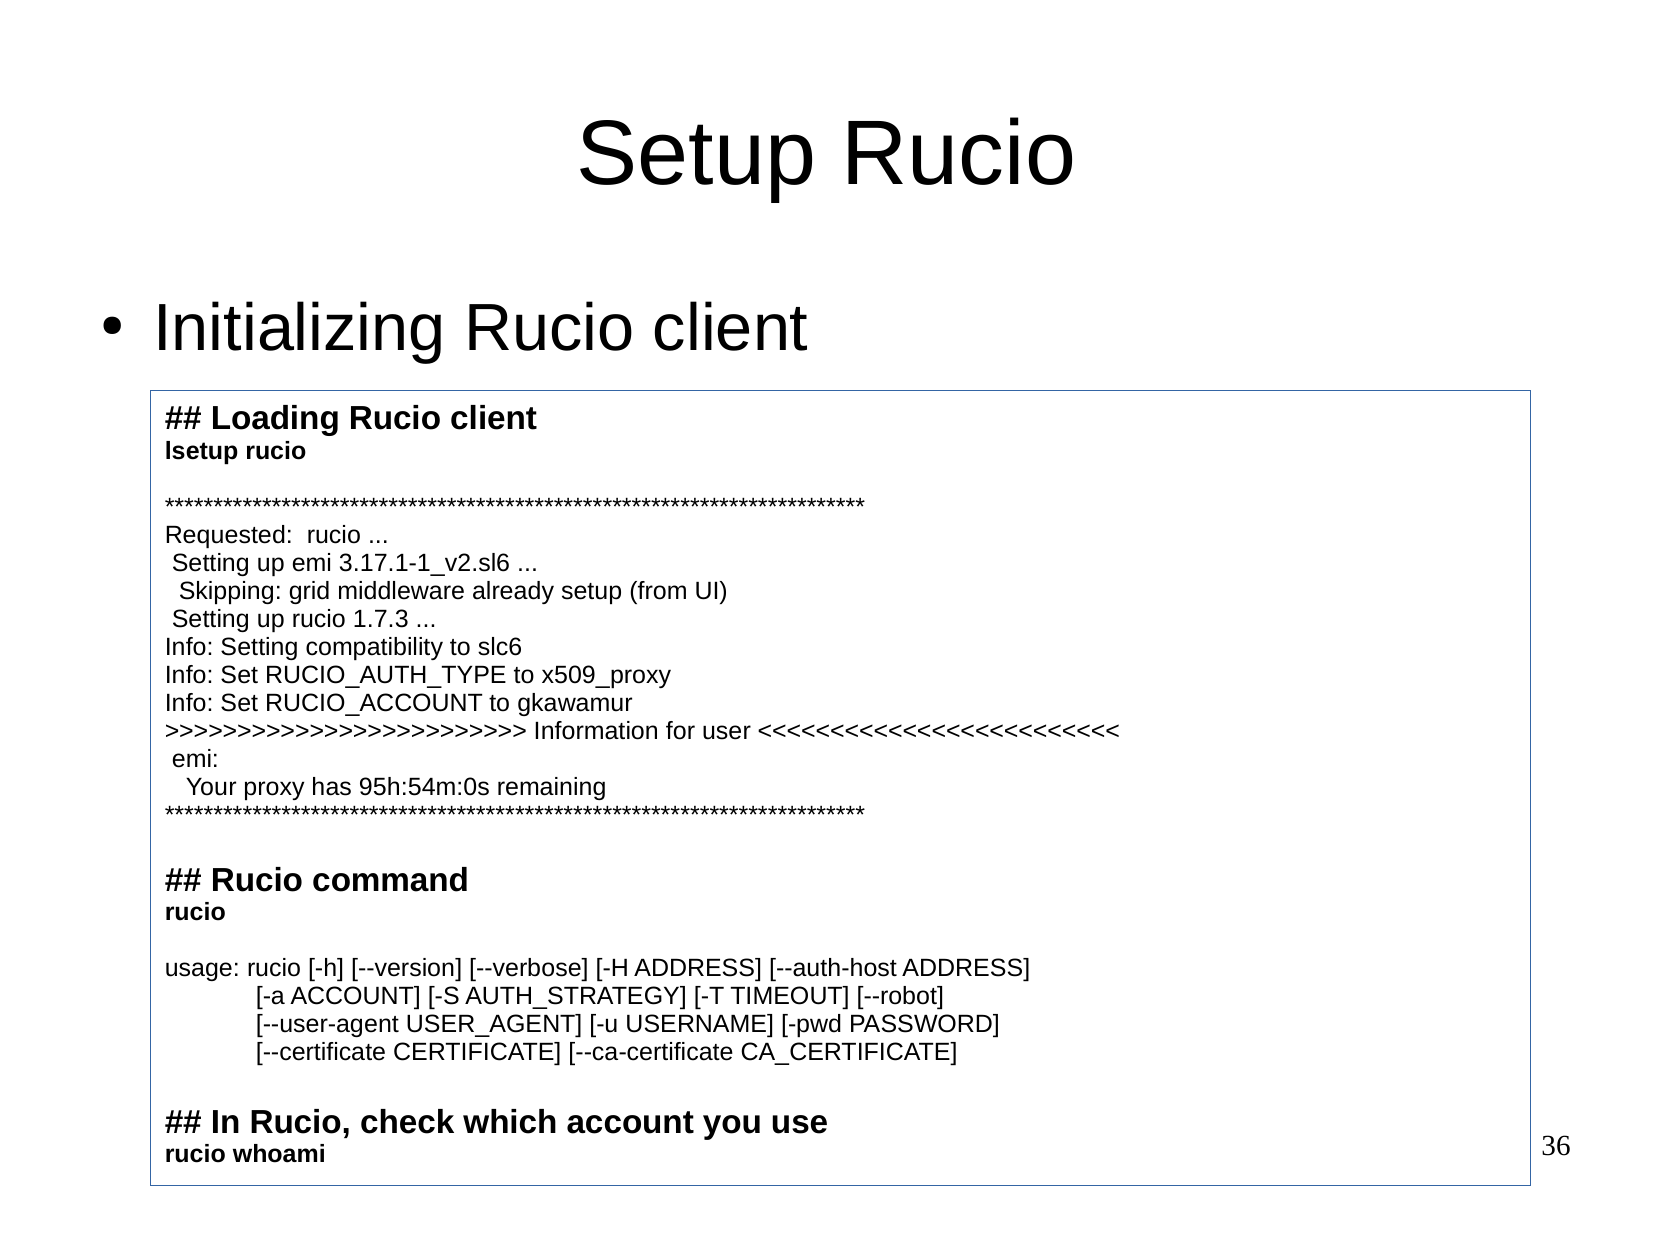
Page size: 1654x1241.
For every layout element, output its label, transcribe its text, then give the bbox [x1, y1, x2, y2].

text_box ## Loading Rucio client lsetup rucio ************************************************************************ Requested: rucio ... Setting up emi 3.17.1-1_v2.sl6 ... Skipping: grid middleware already setup (from UI) Setting up rucio 1.7.3 ... Info: Setting compatibility to slc6 Info: Set RUCIO_AUTH_TYPE to x509_proxy Info: Set RUCIO_ACCOUNT to gkawamur >>>>>>>>>>>>>>>>>>>>>>>>> Information for user <<<<<<<<<<<<<<<<<<<<<<<<< emi: Your proxy has 95h:54m:0s remaining ************************************************************************ ## Rucio command rucio usage: rucio [-h] [--version] [--verbose] [-H ADDRESS] [--auth-host ADDRESS] [-a ACCOUNT] [-S AUTH_STRATEGY] [-T TIMEOUT] [--robot] [--user-agent USER_AGENT] [-u USERNAME] [-pwd PASSWORD] [--certificate CERTIFICATE] [--ca-certificate CA_CERTIFICATE] ## In Rucio, check which account you use rucio whoami [150, 390, 1531, 1186]
list Initializing Rucio client [82, 290, 1571, 1010]
title Setup Rucio [82, 49, 1571, 257]
